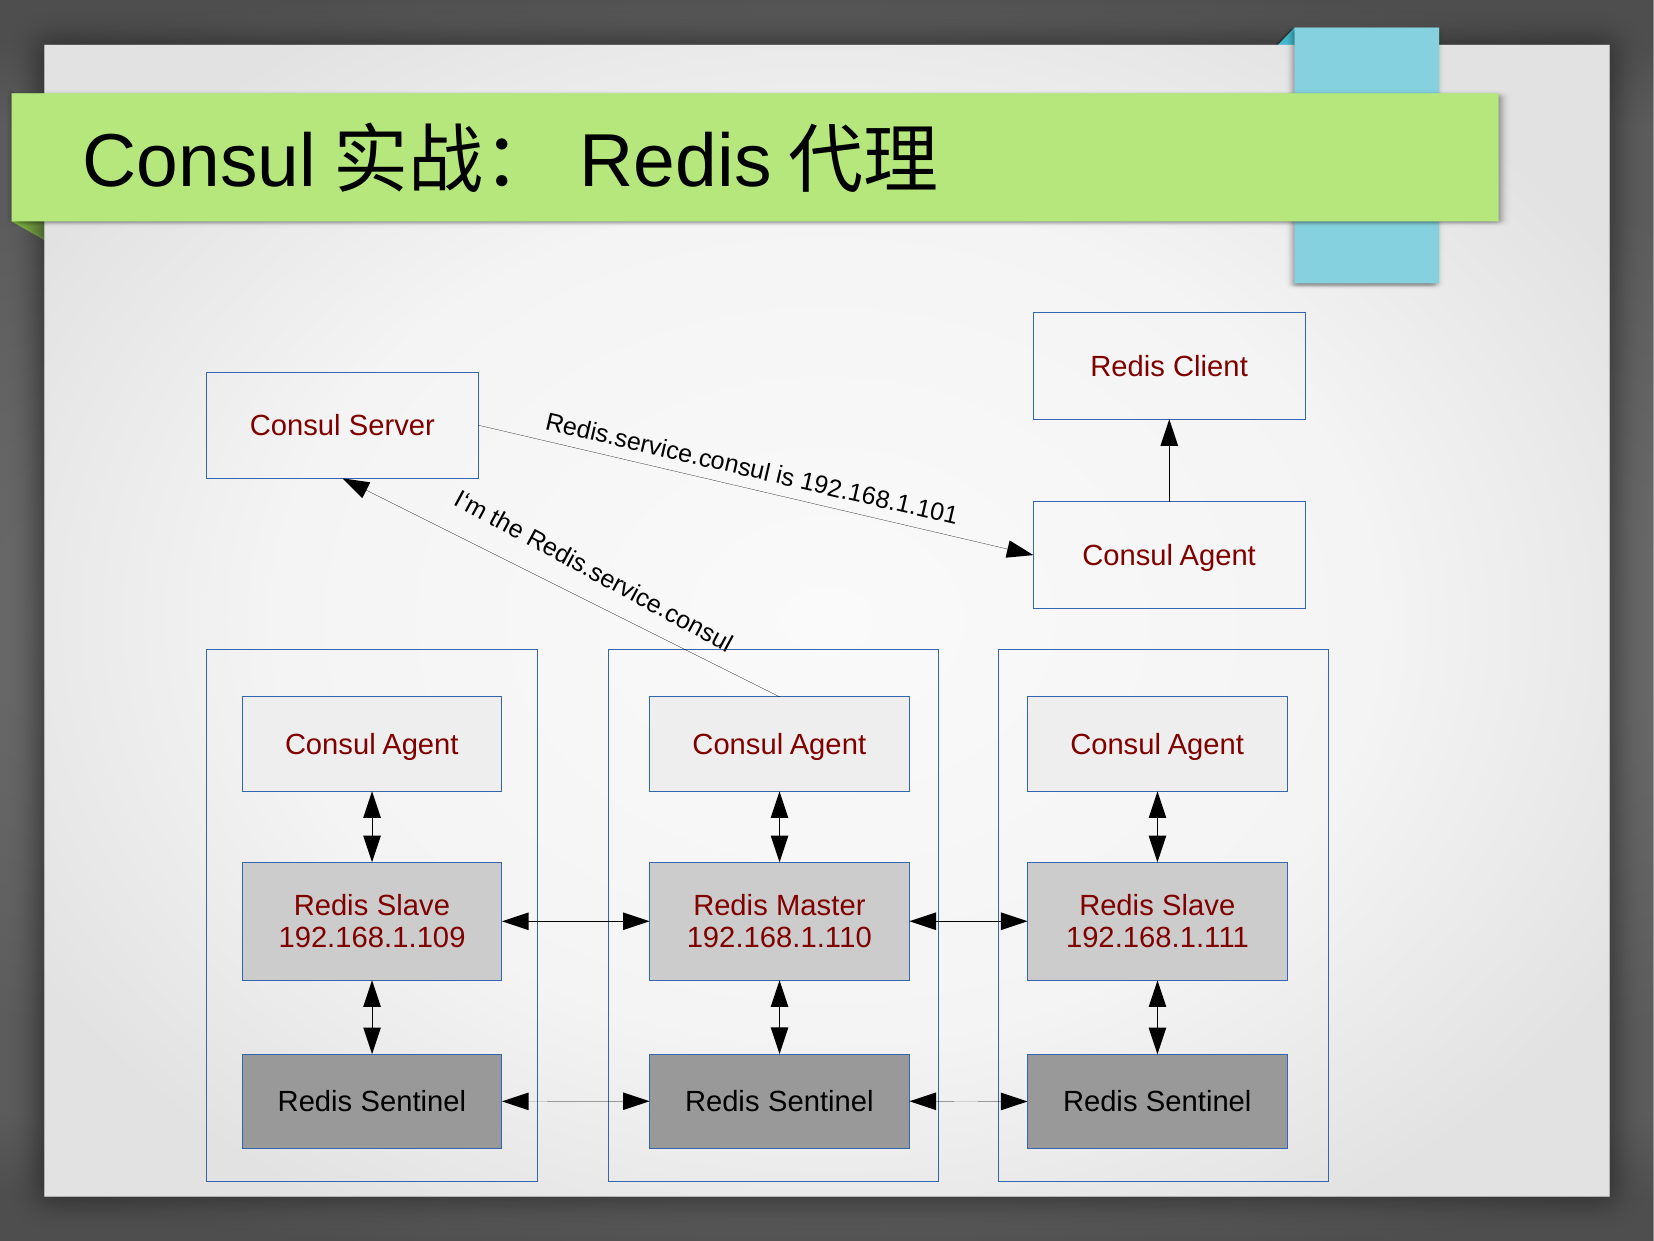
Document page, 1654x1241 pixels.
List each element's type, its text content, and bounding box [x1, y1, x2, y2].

title Consul实战：Redis代理 [82, 94, 1264, 213]
picture [0, 0, 1654, 1241]
text_box Redis Sentinel [1027, 1054, 1288, 1149]
text_box Redis Slave 192.168.1.109 [242, 862, 502, 981]
text_box Redis Client [1033, 312, 1306, 420]
text_box Consul Agent [1033, 501, 1306, 609]
text_box Redis Slave 192.168.1.111 [1027, 862, 1288, 981]
text_box Consul Agent [649, 696, 910, 792]
text_box Consul Agent [1027, 696, 1288, 792]
text_box Consul Agent [242, 696, 502, 792]
text_box Redis Sentinel [242, 1054, 502, 1149]
text_box Redis.service.consul is 192.168.1.101 [527, 396, 978, 541]
text_box Redis Master 192.168.1.110 [649, 862, 910, 981]
text_box I‘m the Redis.service.consul [433, 470, 755, 672]
text_box Consul Server [206, 372, 479, 479]
text_box Redis Sentinel [649, 1054, 910, 1149]
